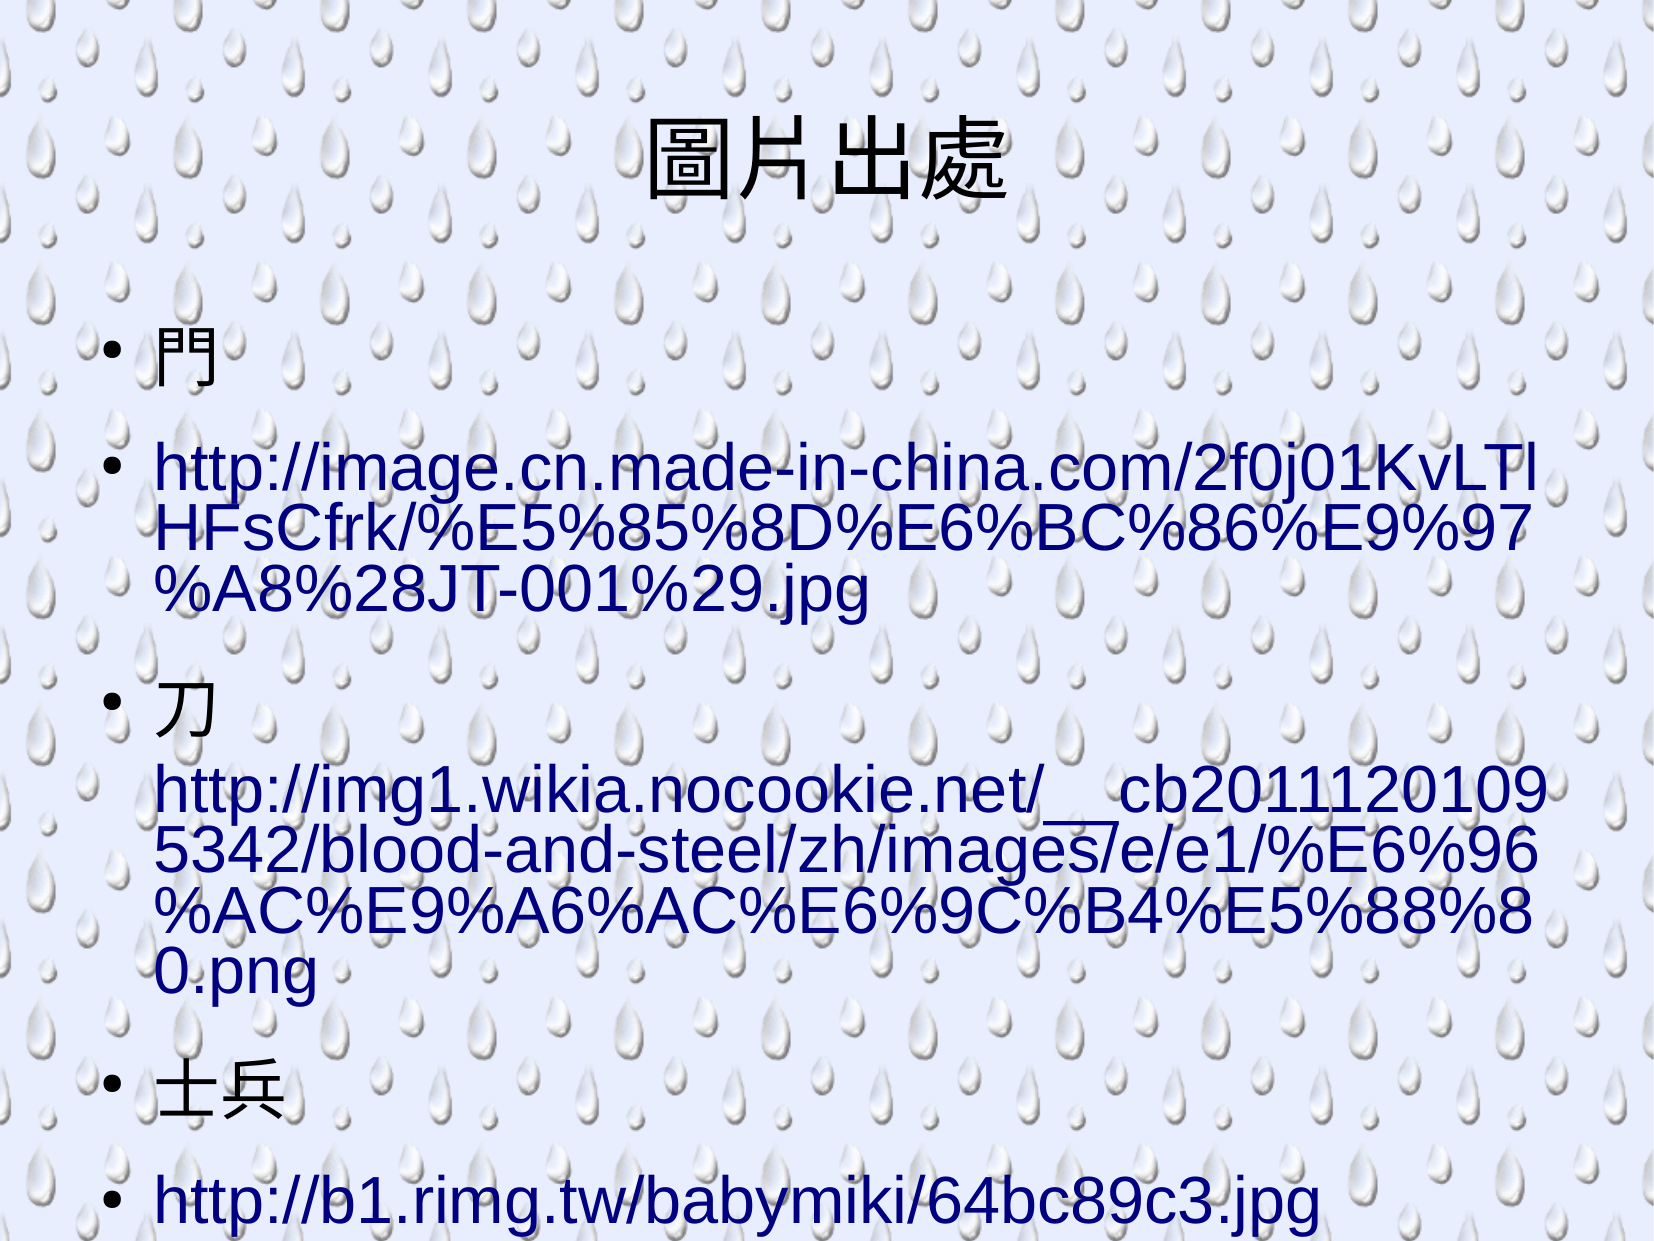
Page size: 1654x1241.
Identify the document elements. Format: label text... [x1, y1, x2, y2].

picture [0, 0, 1654, 1241]
title 圖片出處 [82, 49, 1571, 257]
list 門 http://image.cn.made-in-china.com/2f0j01KvLTlHFsCfrk/%E5%85%8D%E6%BC%86%E9%97%A8%28JT-001%29.jpg 刀http://img1.wikia.nocookie.net/__cb20111201095342/blood-and-steel/zh/images/e/e1/%E6%96%AC%E9%A6%AC%E6%9C%B4%E5%88%80.png 士兵 http://b1.rimg.tw/babymiki/64bc89c3.jpg 小馬 http://www.cs.pu.edu.tw/~s1002631/web/hw1/ [82, 303, 1571, 1241]
